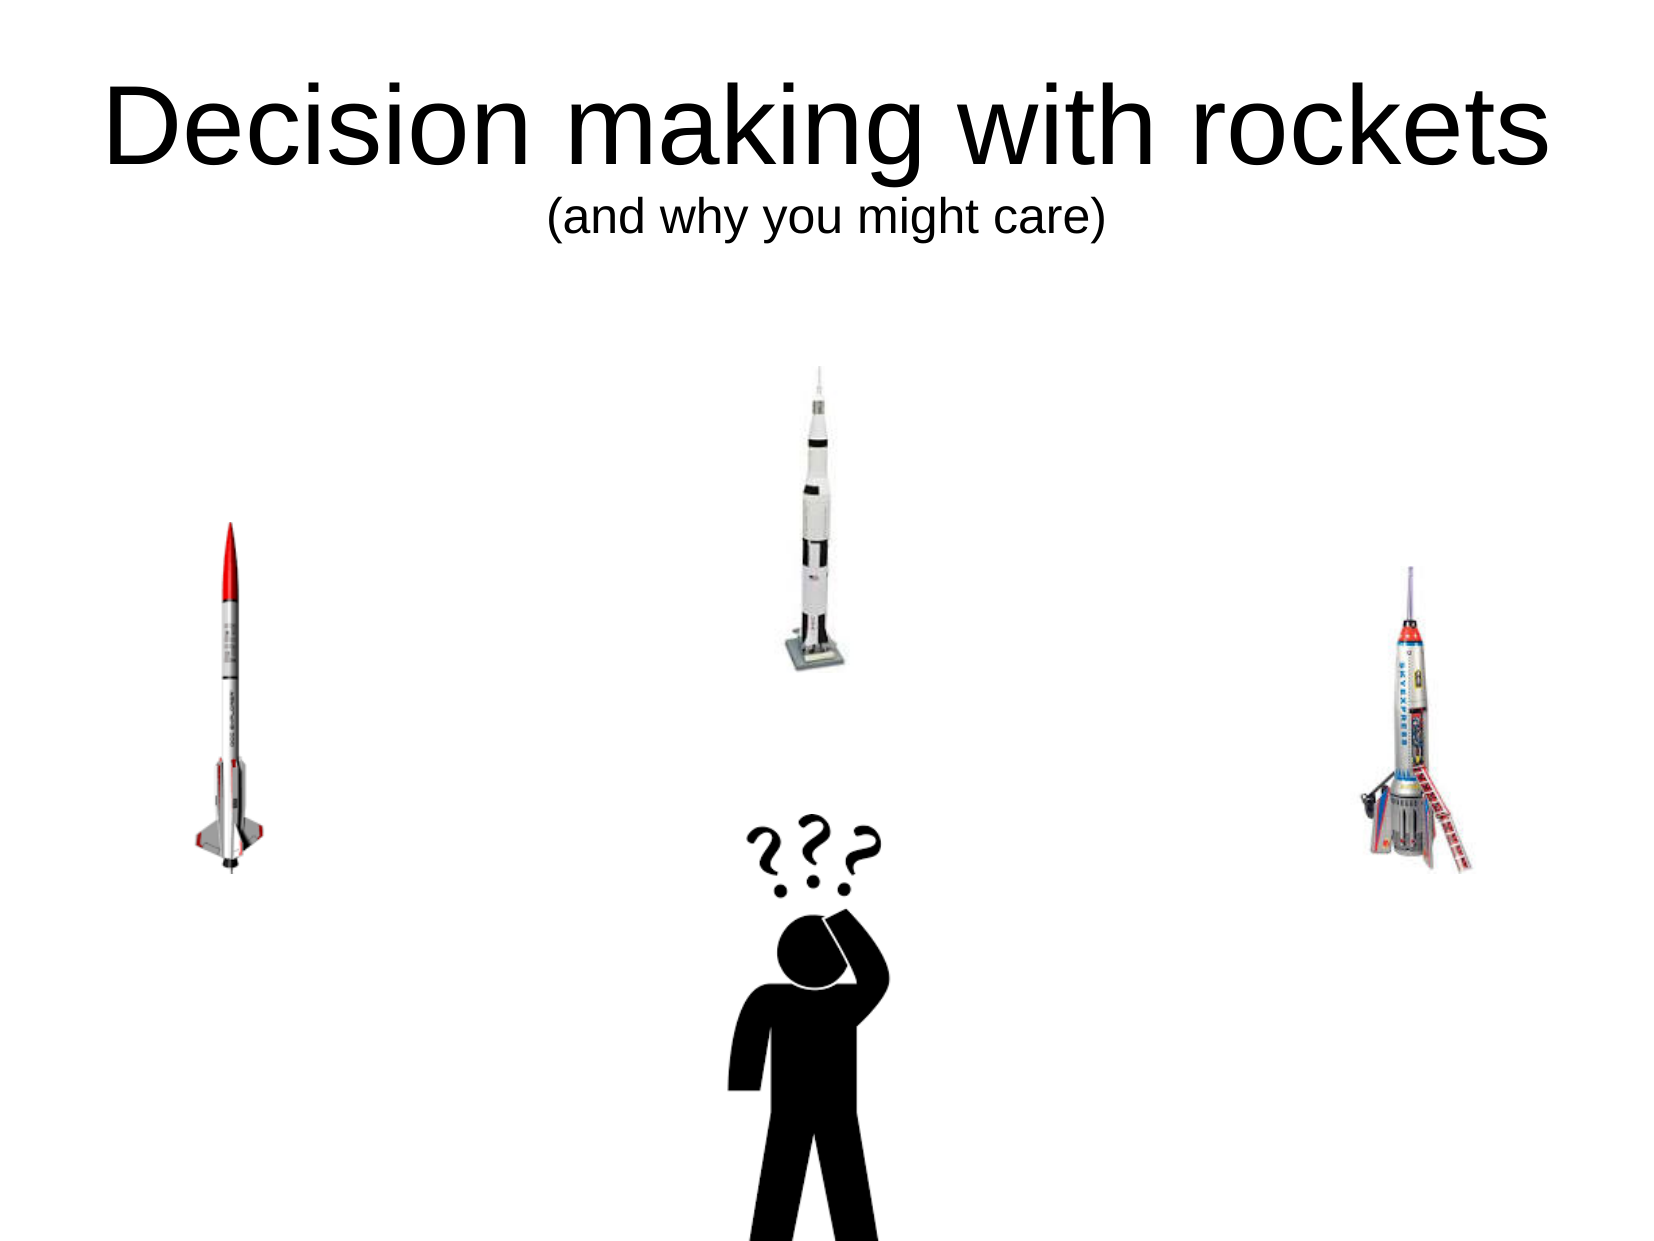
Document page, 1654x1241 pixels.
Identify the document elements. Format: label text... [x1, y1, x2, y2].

title Decision making with rockets (and why you might care) [82, 49, 1571, 257]
picture [662, 366, 969, 673]
picture [1263, 566, 1570, 874]
picture [702, 814, 916, 1241]
picture [53, 522, 405, 875]
